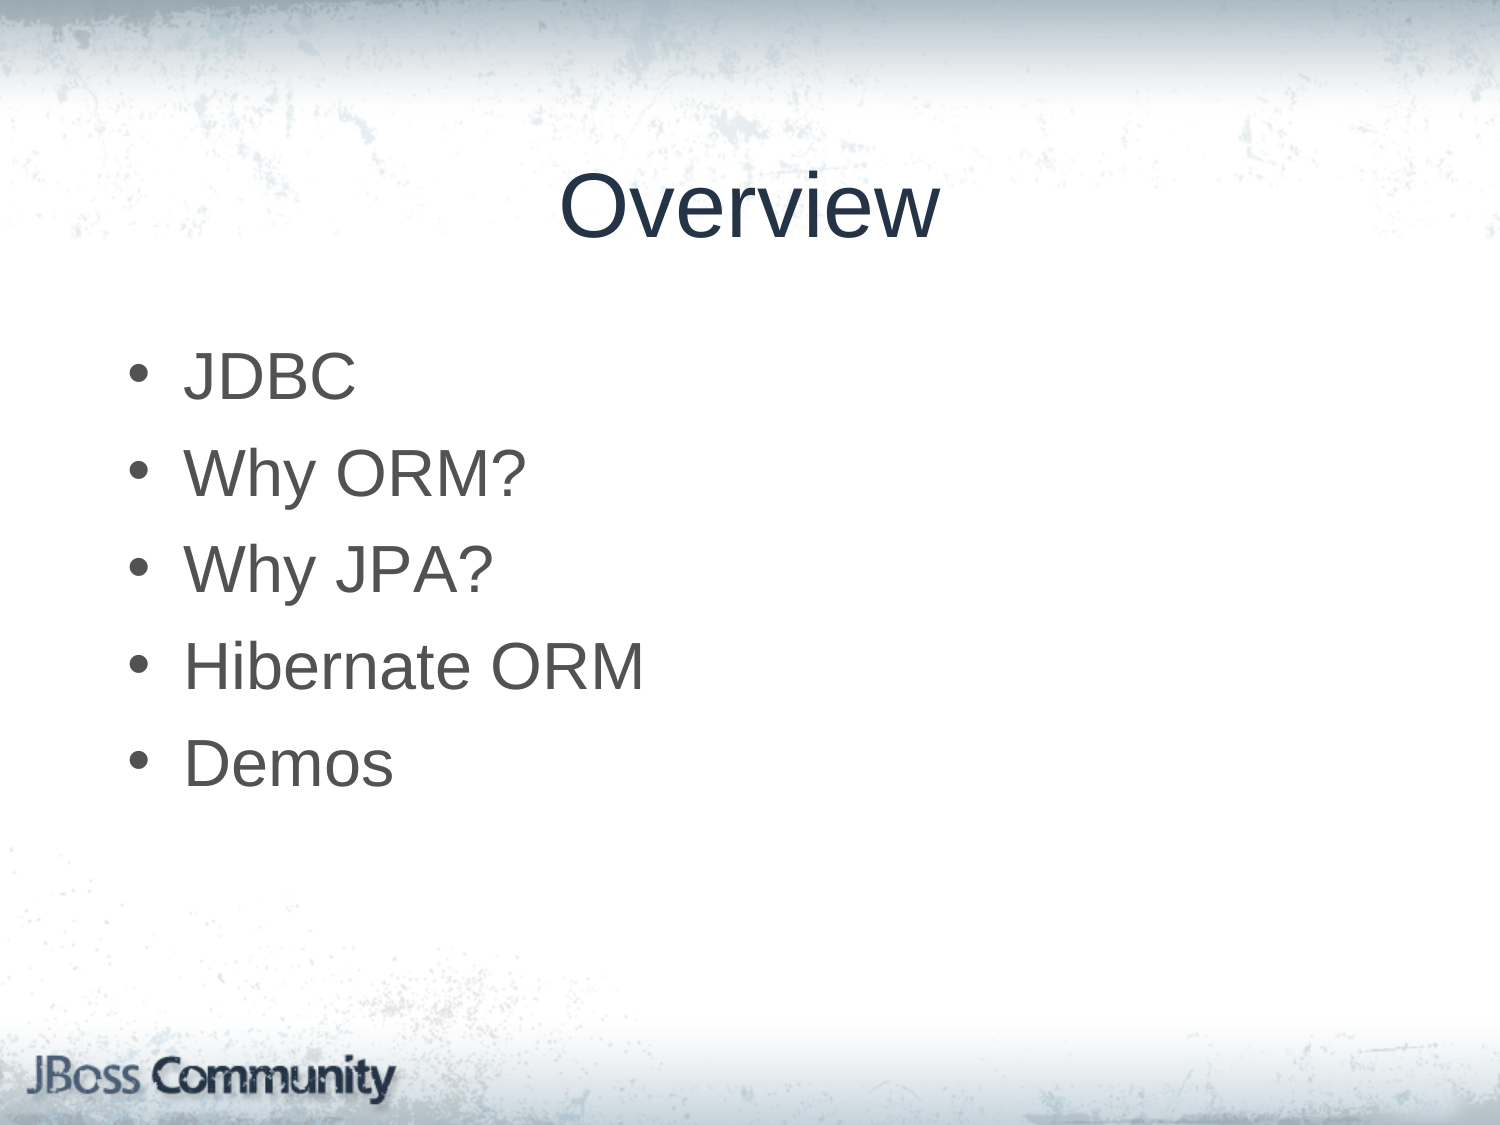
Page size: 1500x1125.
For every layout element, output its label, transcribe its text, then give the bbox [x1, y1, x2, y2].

list JDBC Why ORM? Why JPA? Hibernate ORM Demos [112, 324, 1388, 1015]
picture [0, 0, 1500, 1125]
title Overview [112, 99, 1388, 303]
